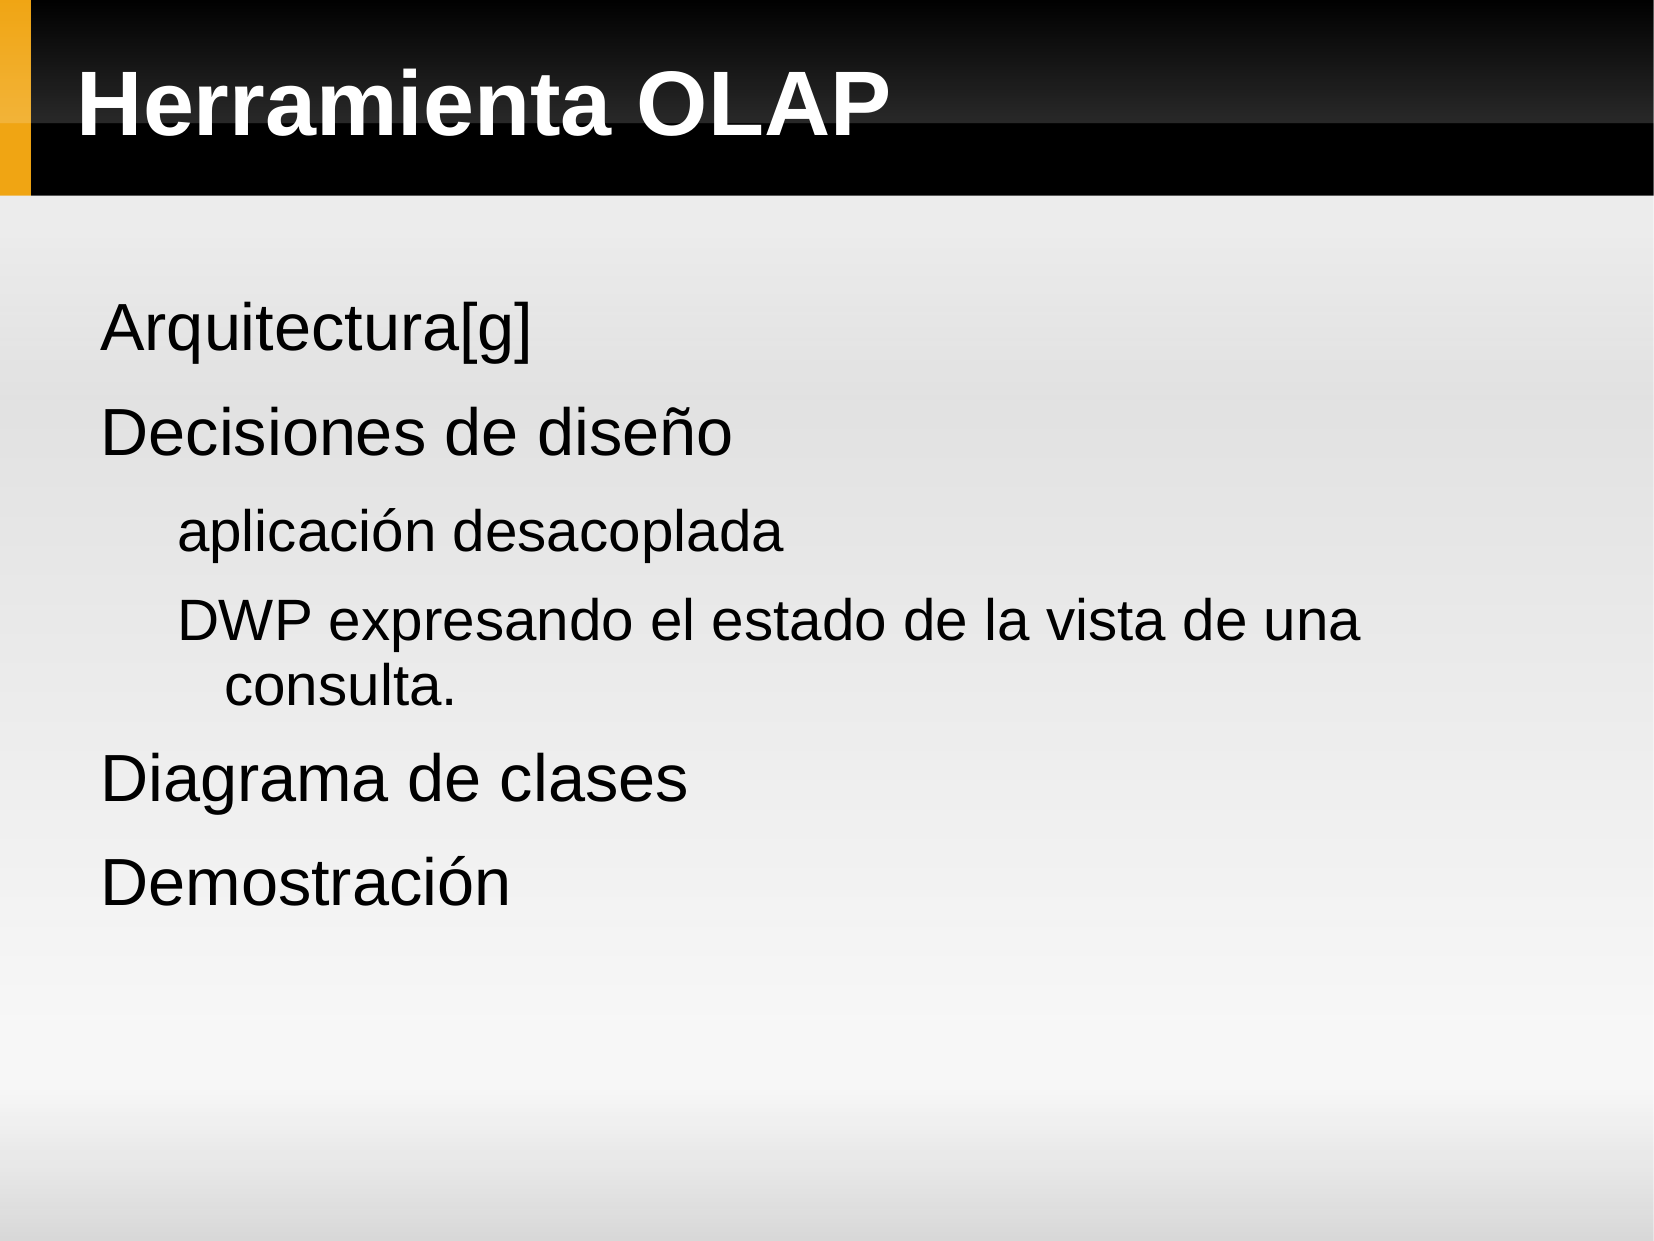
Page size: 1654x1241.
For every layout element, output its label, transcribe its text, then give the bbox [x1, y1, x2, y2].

list Arquitectura[g] Decisiones de diseño aplicación desacoplada DWP expresando el estado de la vista de una consulta. Diagrama de clases Demostración [82, 290, 1571, 1109]
title Herramienta OLAP [76, 0, 1565, 208]
picture [0, 0, 1654, 1241]
